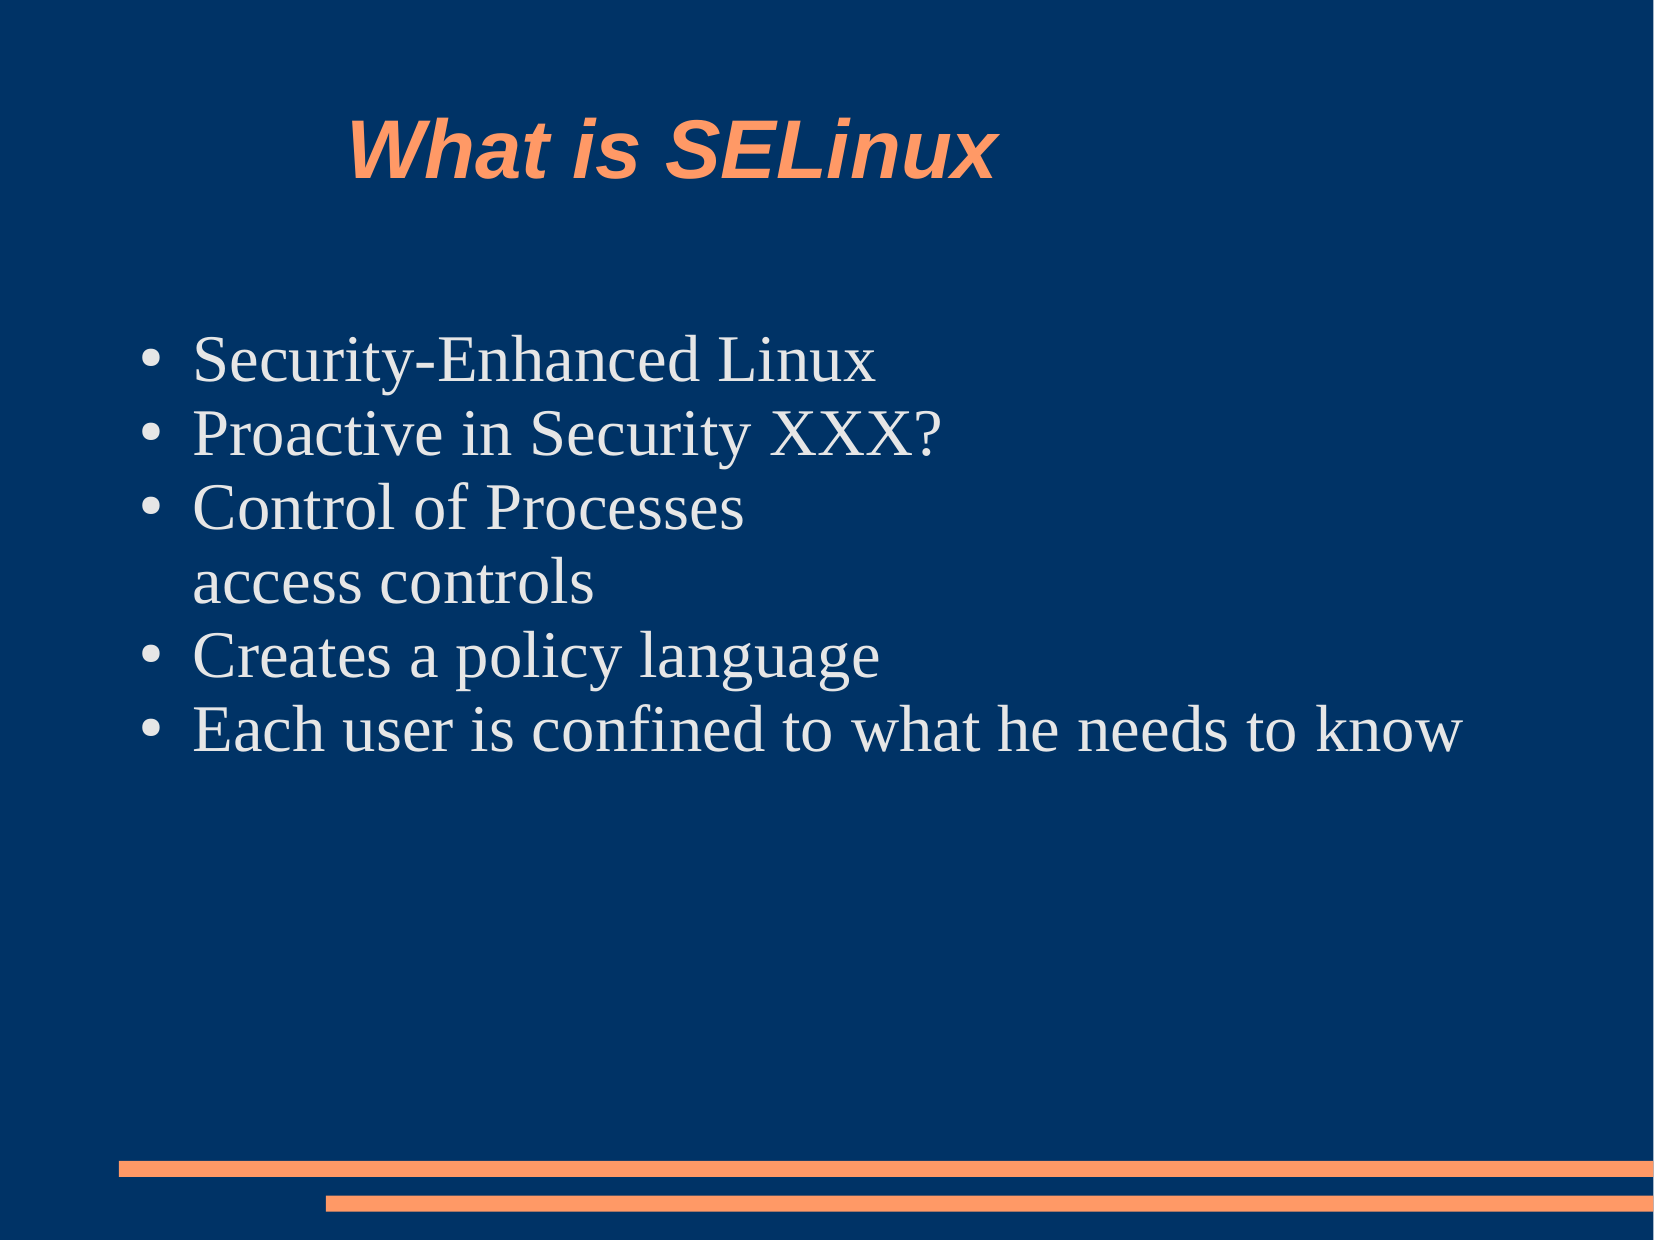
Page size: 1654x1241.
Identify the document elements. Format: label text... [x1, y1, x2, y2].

title What is SELinux [121, 53, 1534, 247]
list Security-Enhanced Linux Proactive in Security XXX? Control of Processes access controls Creates a policy language Each user is confined to what he needs to know [121, 322, 1561, 1126]
